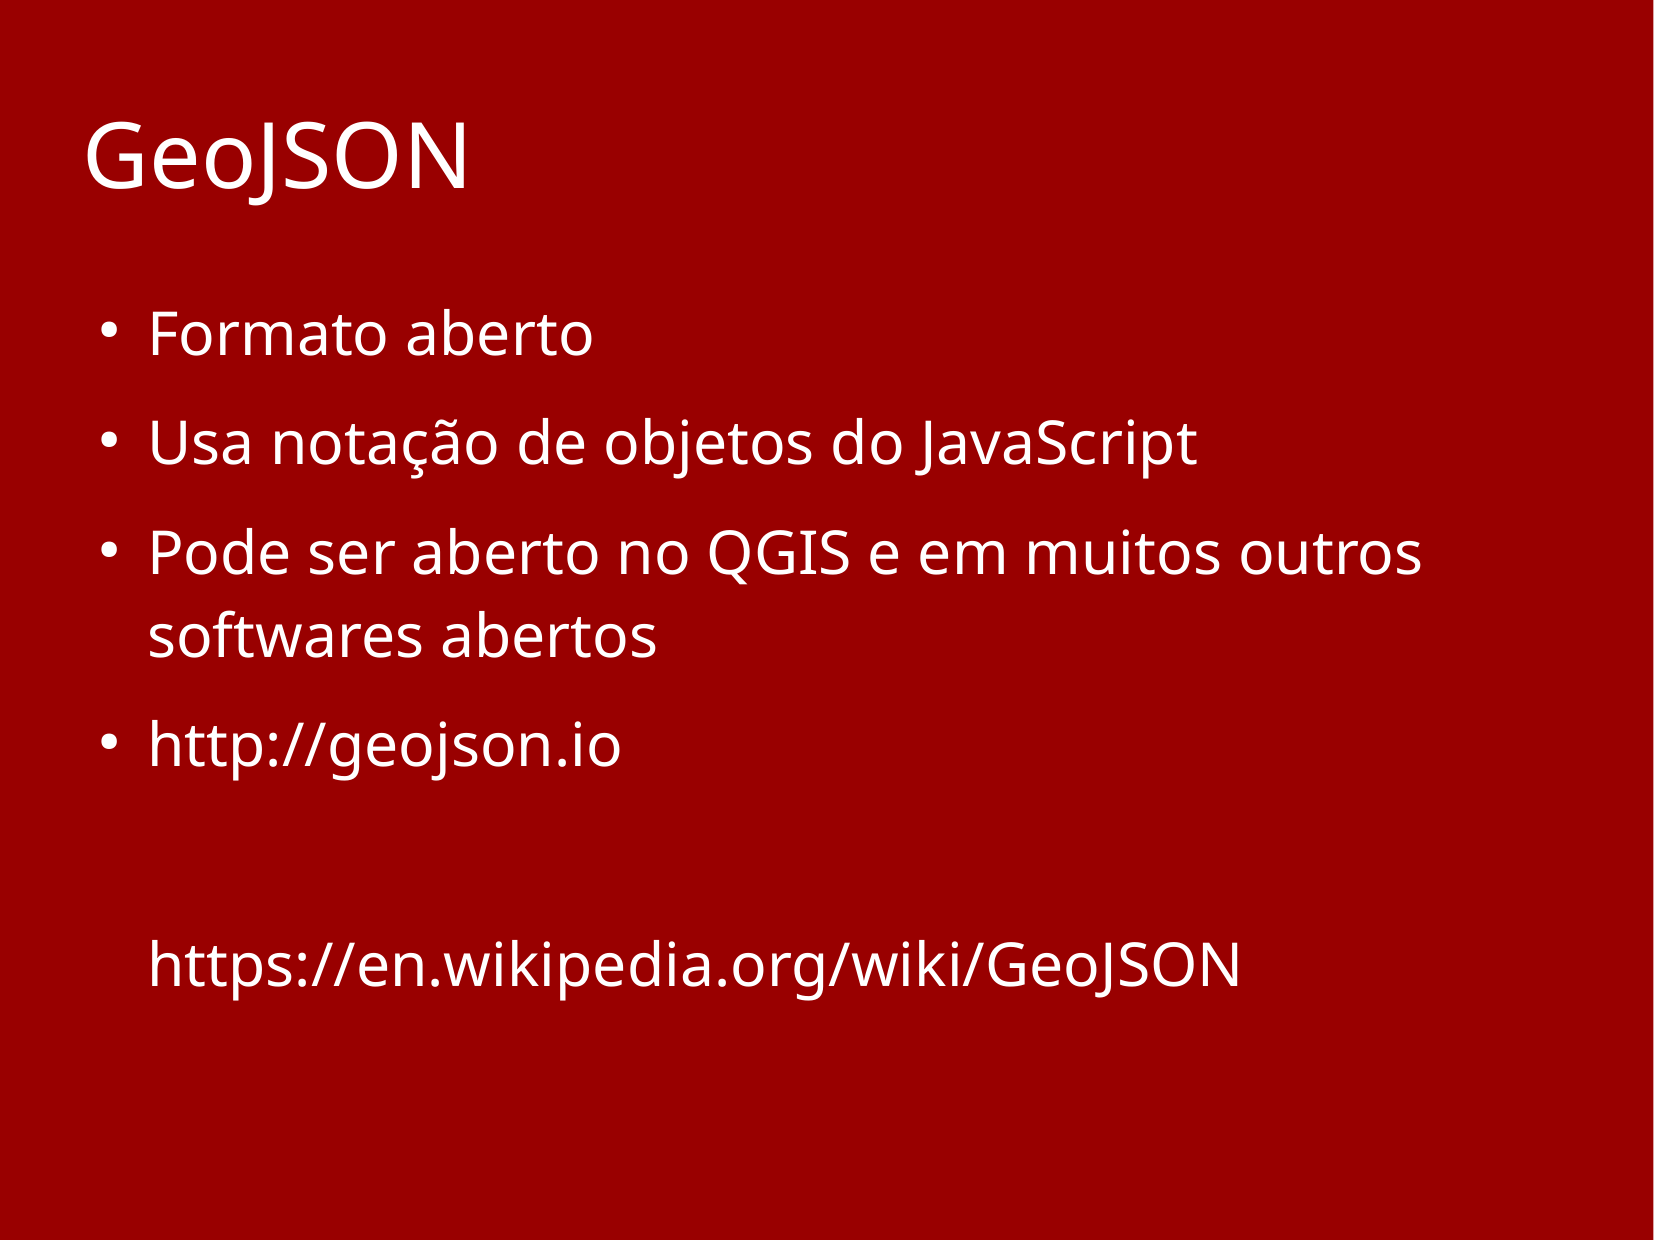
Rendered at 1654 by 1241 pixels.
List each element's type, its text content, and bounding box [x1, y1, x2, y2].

list Formato aberto Usa notação de objetos do JavaScript Pode ser aberto no QGIS e em muitos outros softwares abertos http://geojson.io https://en.wikipedia.org/wiki/GeoJSON [82, 290, 1571, 1010]
title GeoJSON [82, 49, 1571, 257]
